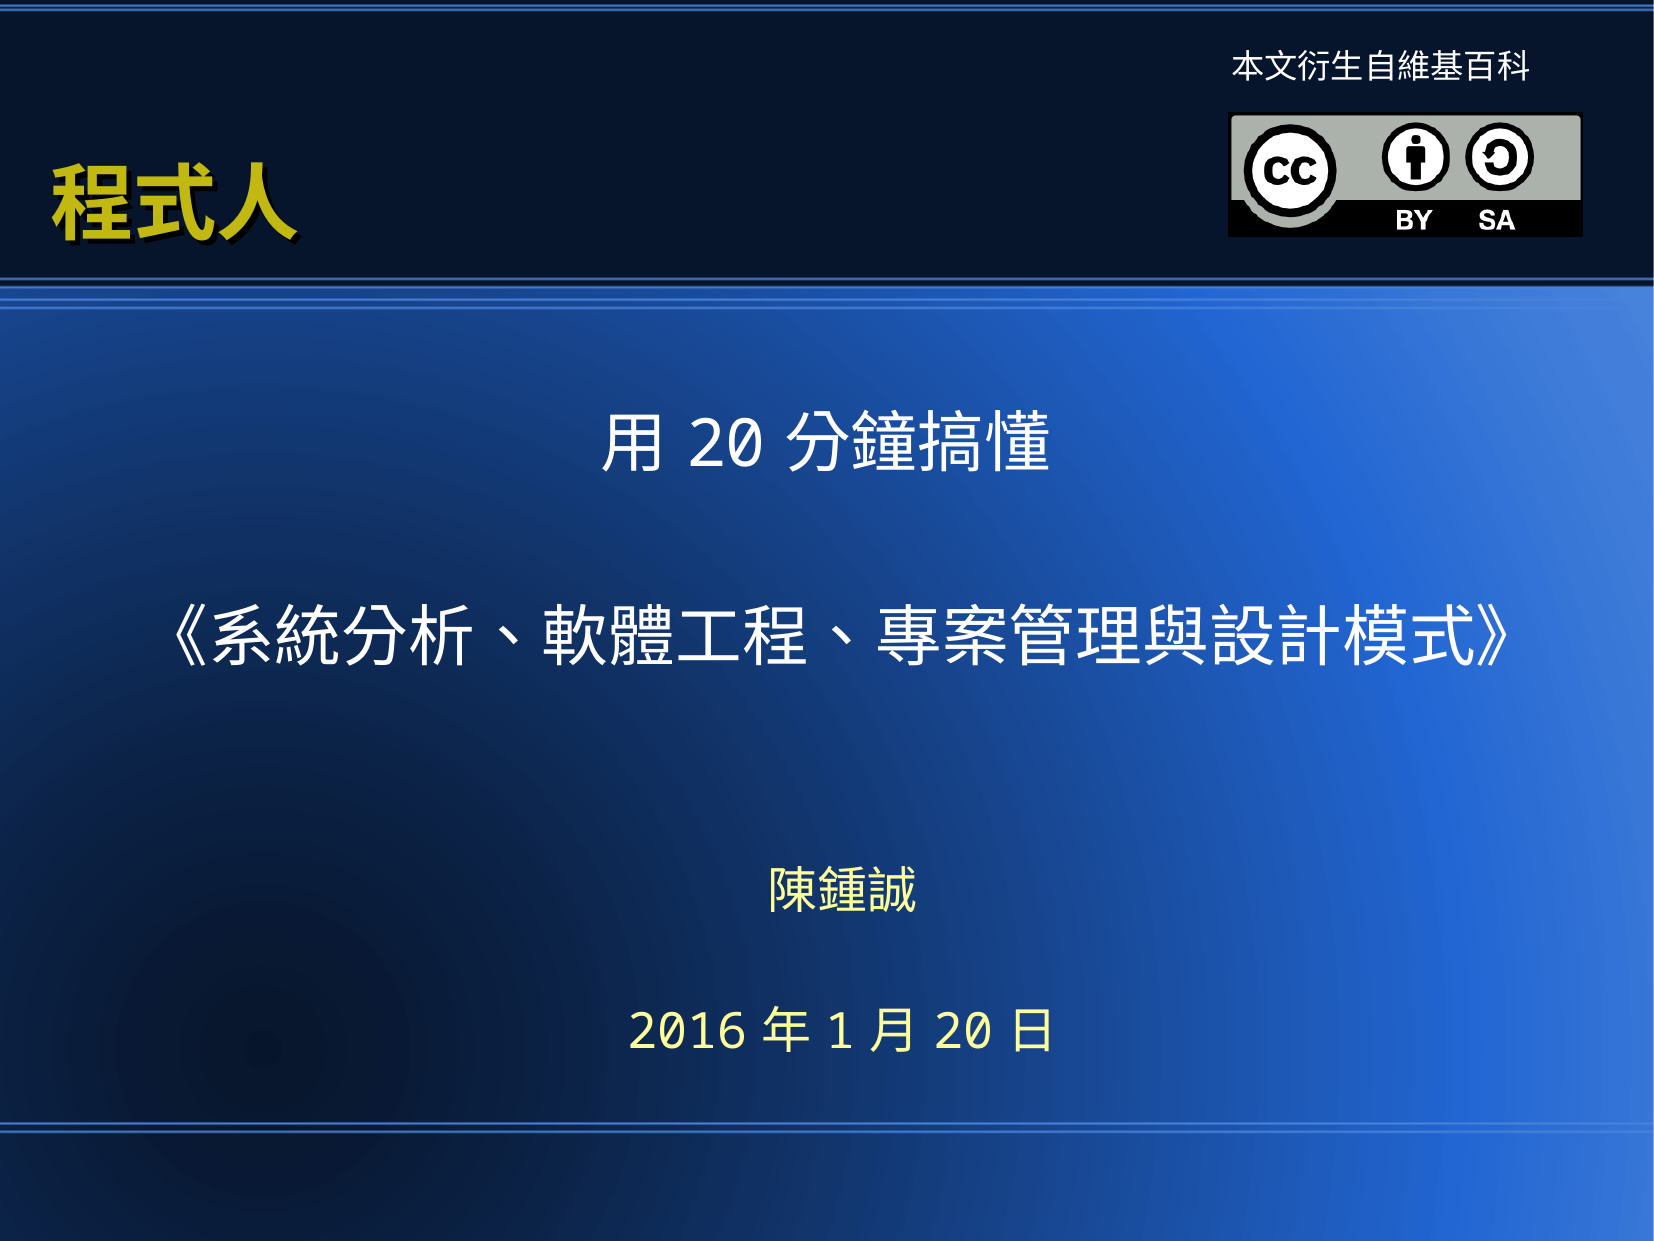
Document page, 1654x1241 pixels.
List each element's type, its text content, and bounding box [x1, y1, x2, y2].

subtitle 用20分鐘搞懂 《系統分析、軟體工程、專案管理與設計模式》 陳鍾誠 2016年1月20日 [59, 326, 1626, 1127]
picture [0, 0, 1654, 1241]
text_box 本文衍生自維基百科 [1216, 32, 1622, 95]
text_box 程式人 [35, 129, 378, 325]
